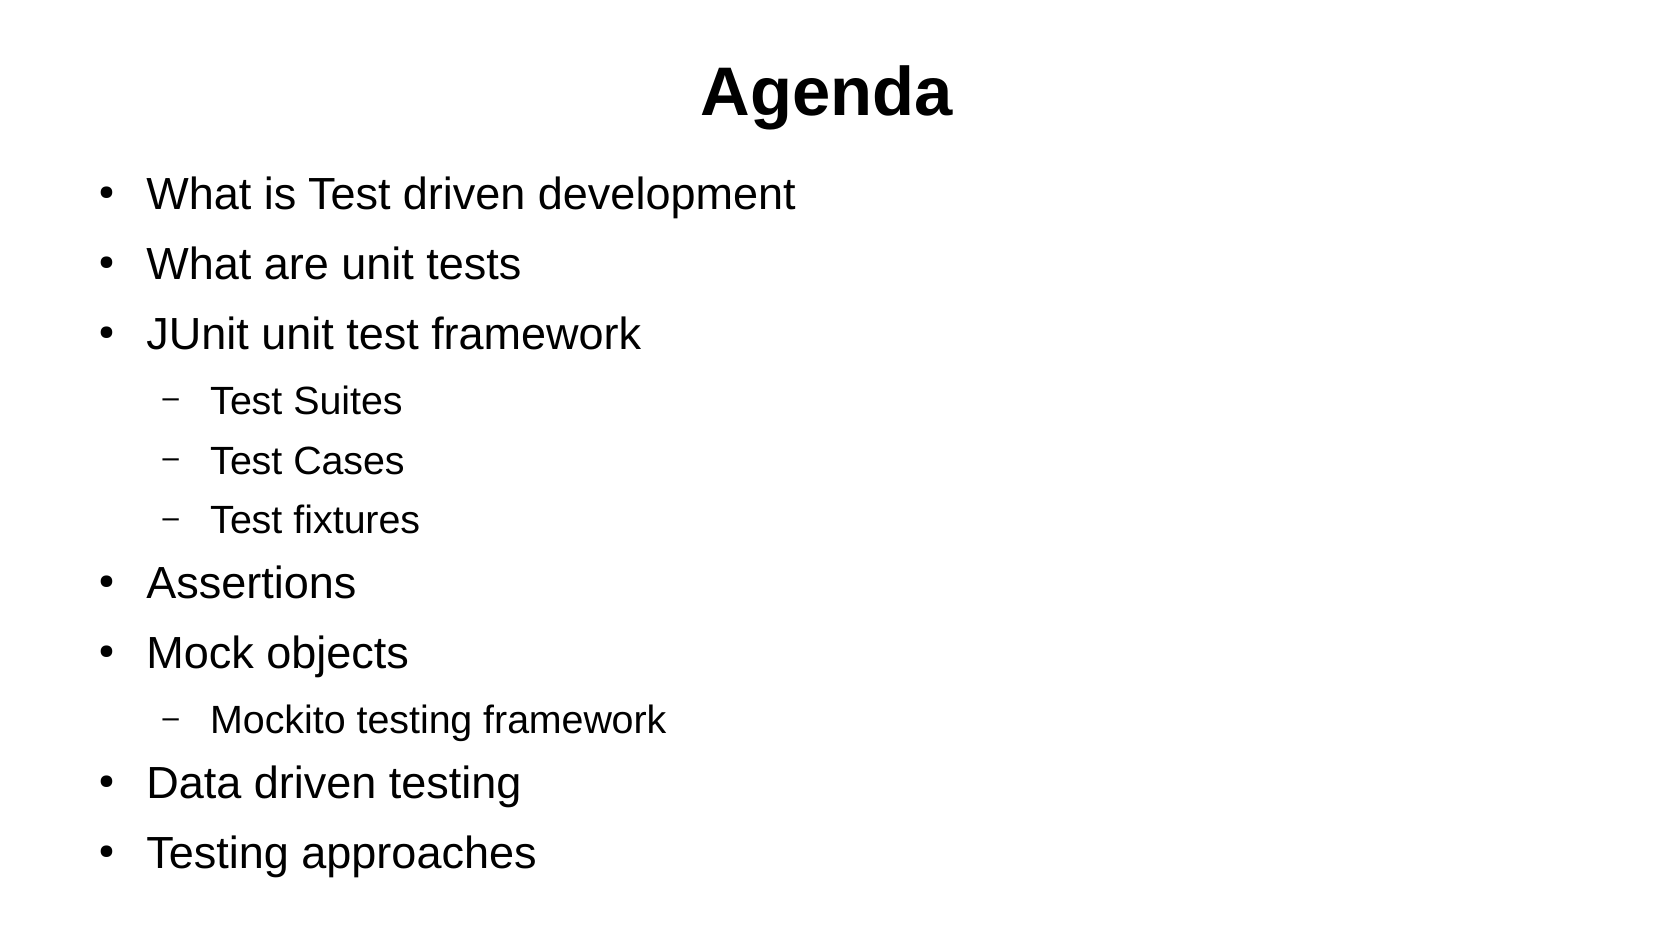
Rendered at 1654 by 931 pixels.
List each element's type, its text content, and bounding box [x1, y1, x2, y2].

title Agenda [82, 37, 1571, 147]
list What is Test driven development What are unit tests JUnit unit test framework Test Suites Test Cases Test fixtures Assertions Mock objects Mockito testing framework Data driven testing Testing approaches [82, 168, 1538, 889]
